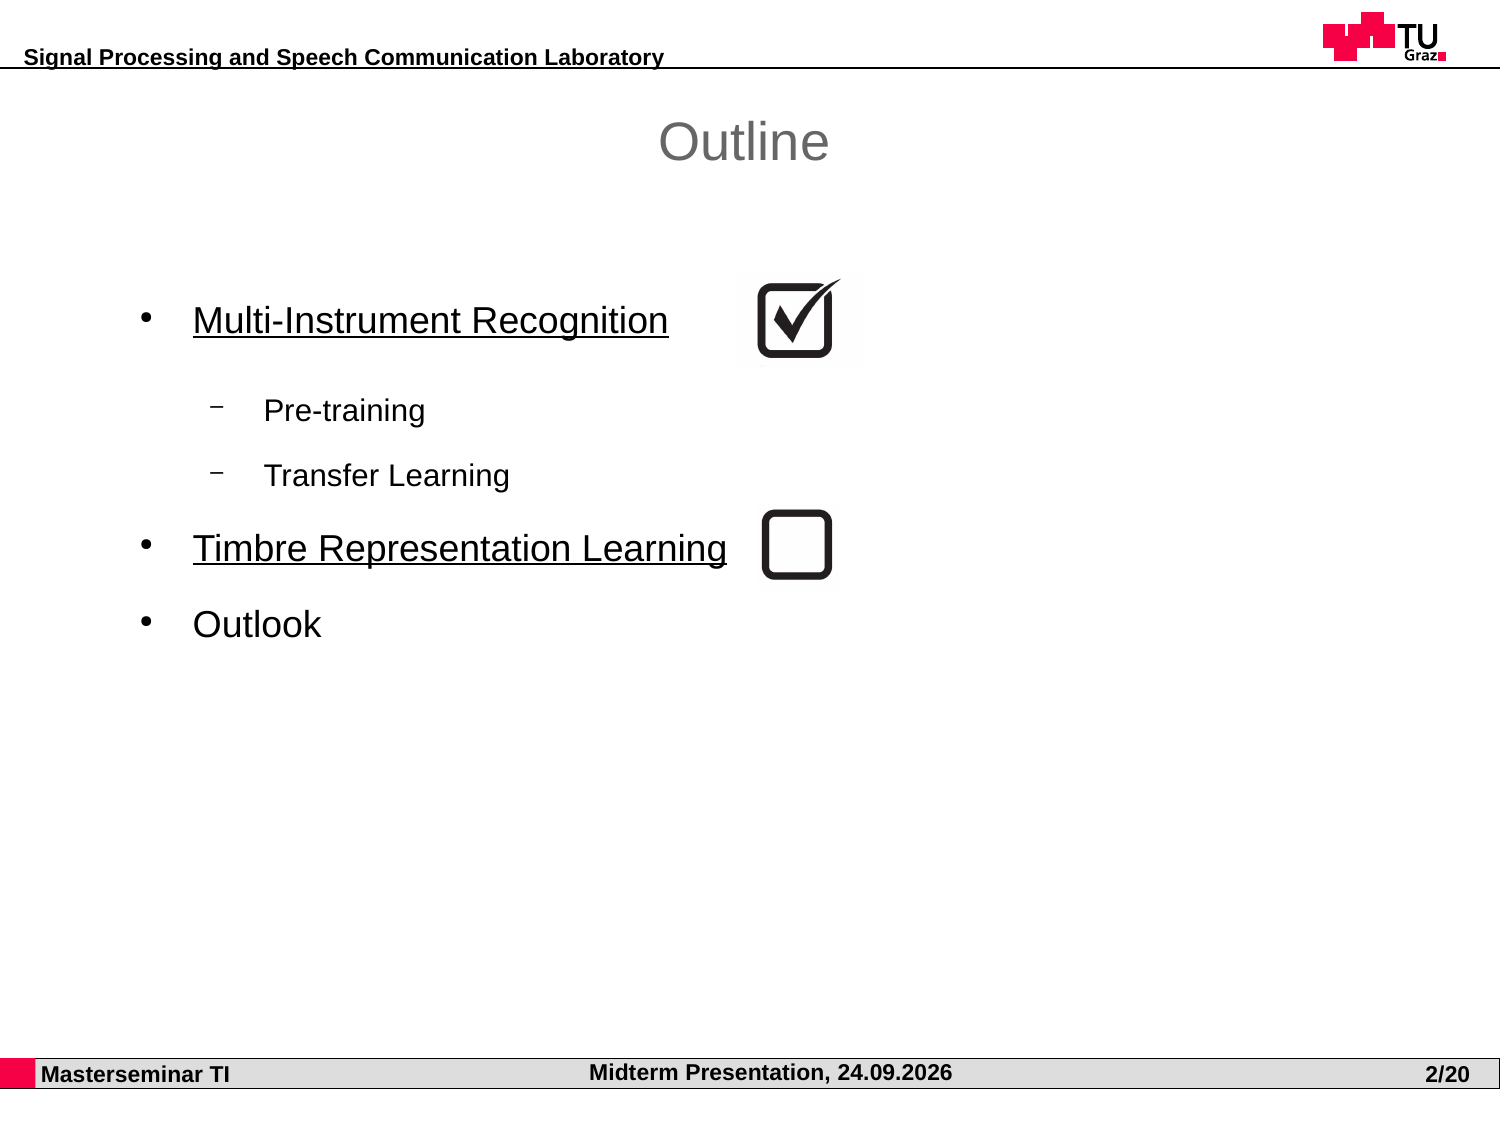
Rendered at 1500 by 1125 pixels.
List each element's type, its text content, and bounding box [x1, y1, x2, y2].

list Outline [107, 106, 1382, 201]
picture [755, 500, 839, 590]
list Multi-Instrument Recognition Pre-training Transfer Learning Timbre Representation Learning Outlook [107, 266, 1382, 787]
picture [738, 271, 863, 367]
